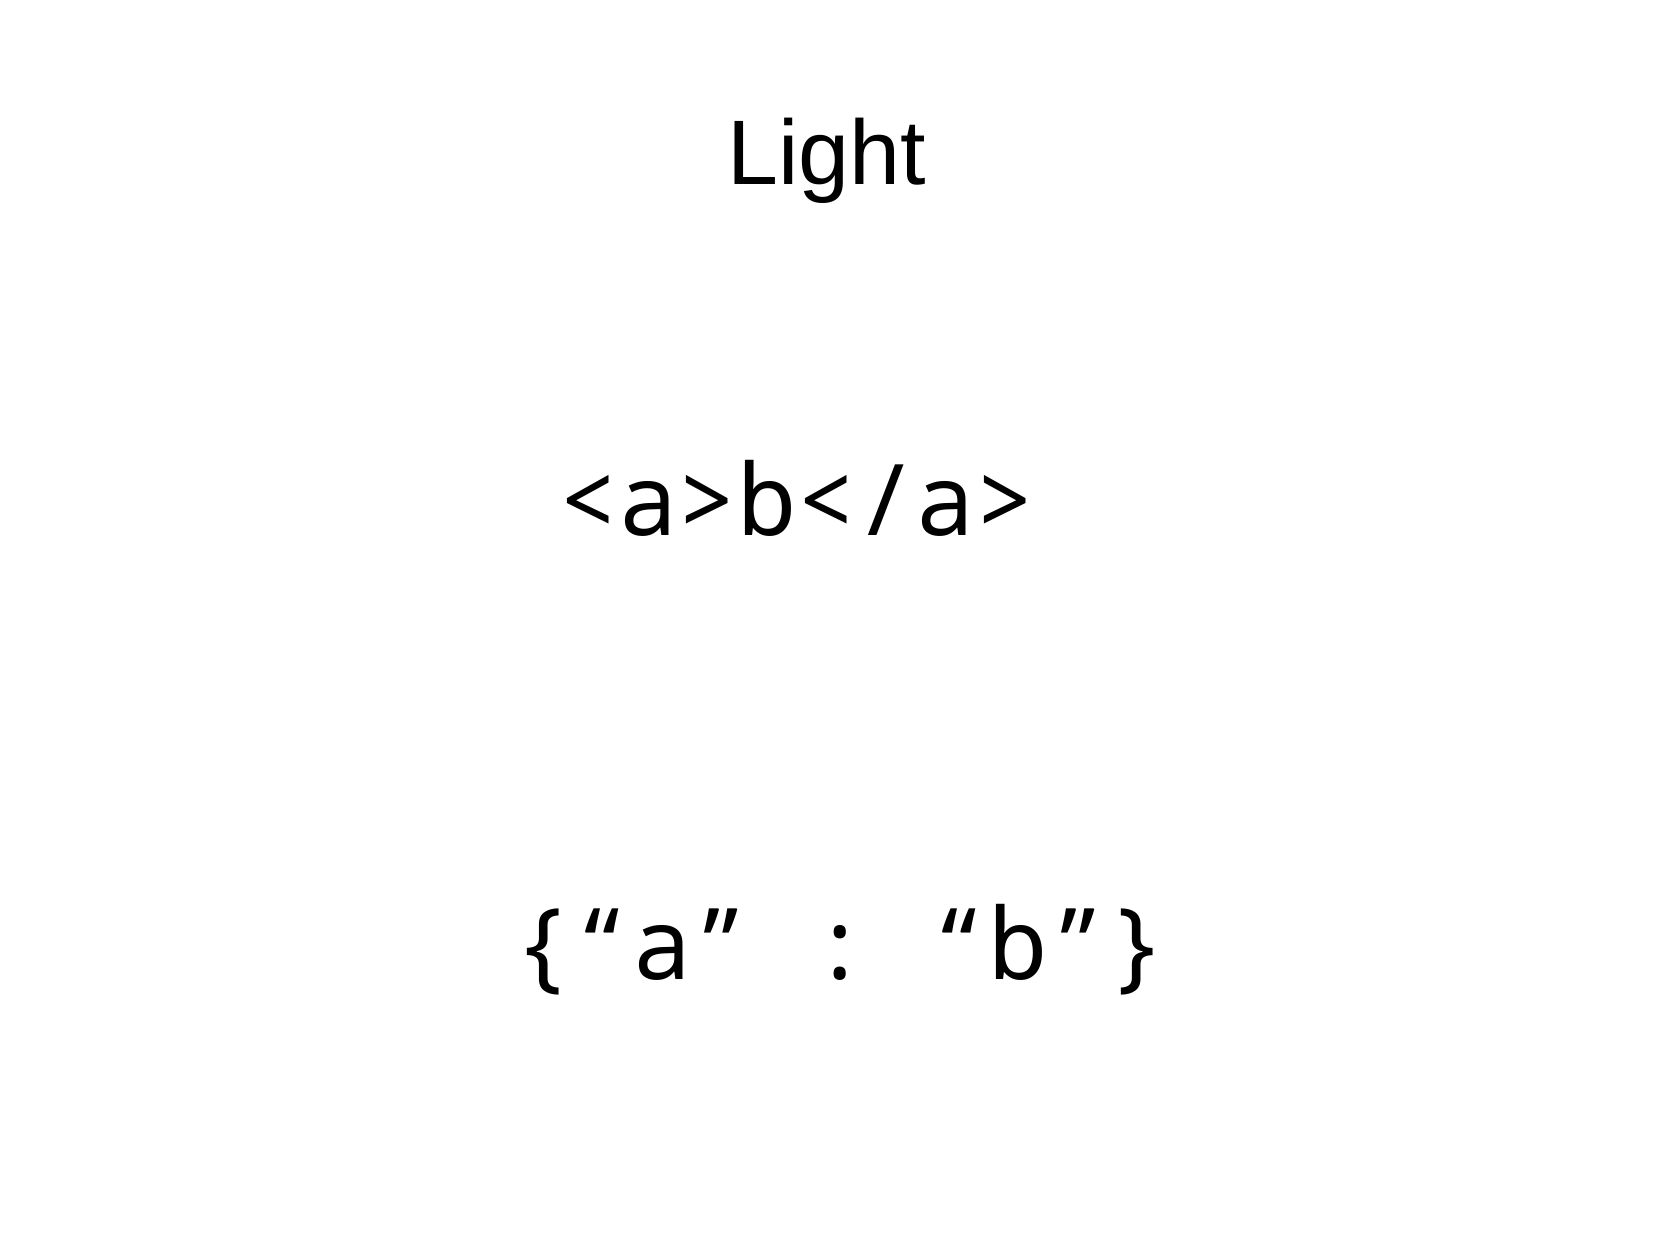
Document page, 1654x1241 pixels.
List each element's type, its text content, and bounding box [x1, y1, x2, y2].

title Light [82, 49, 1571, 257]
list <a>b</a> {“a” : “b”} [82, 290, 1571, 1010]
